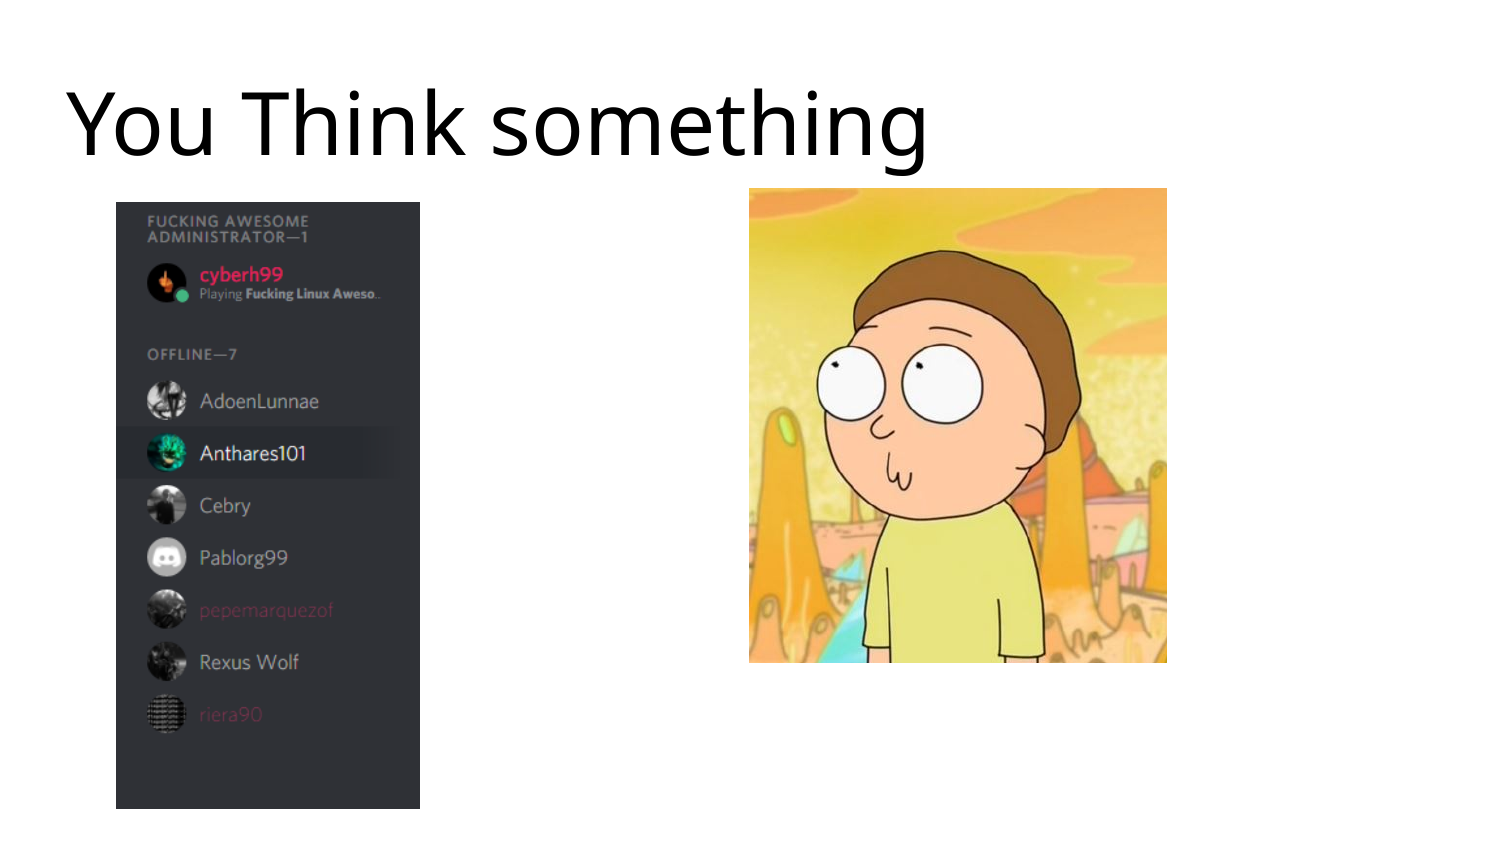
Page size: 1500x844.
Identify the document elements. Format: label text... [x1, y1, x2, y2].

picture [749, 188, 1167, 663]
title You Think something [51, 51, 1449, 189]
picture [116, 202, 420, 809]
